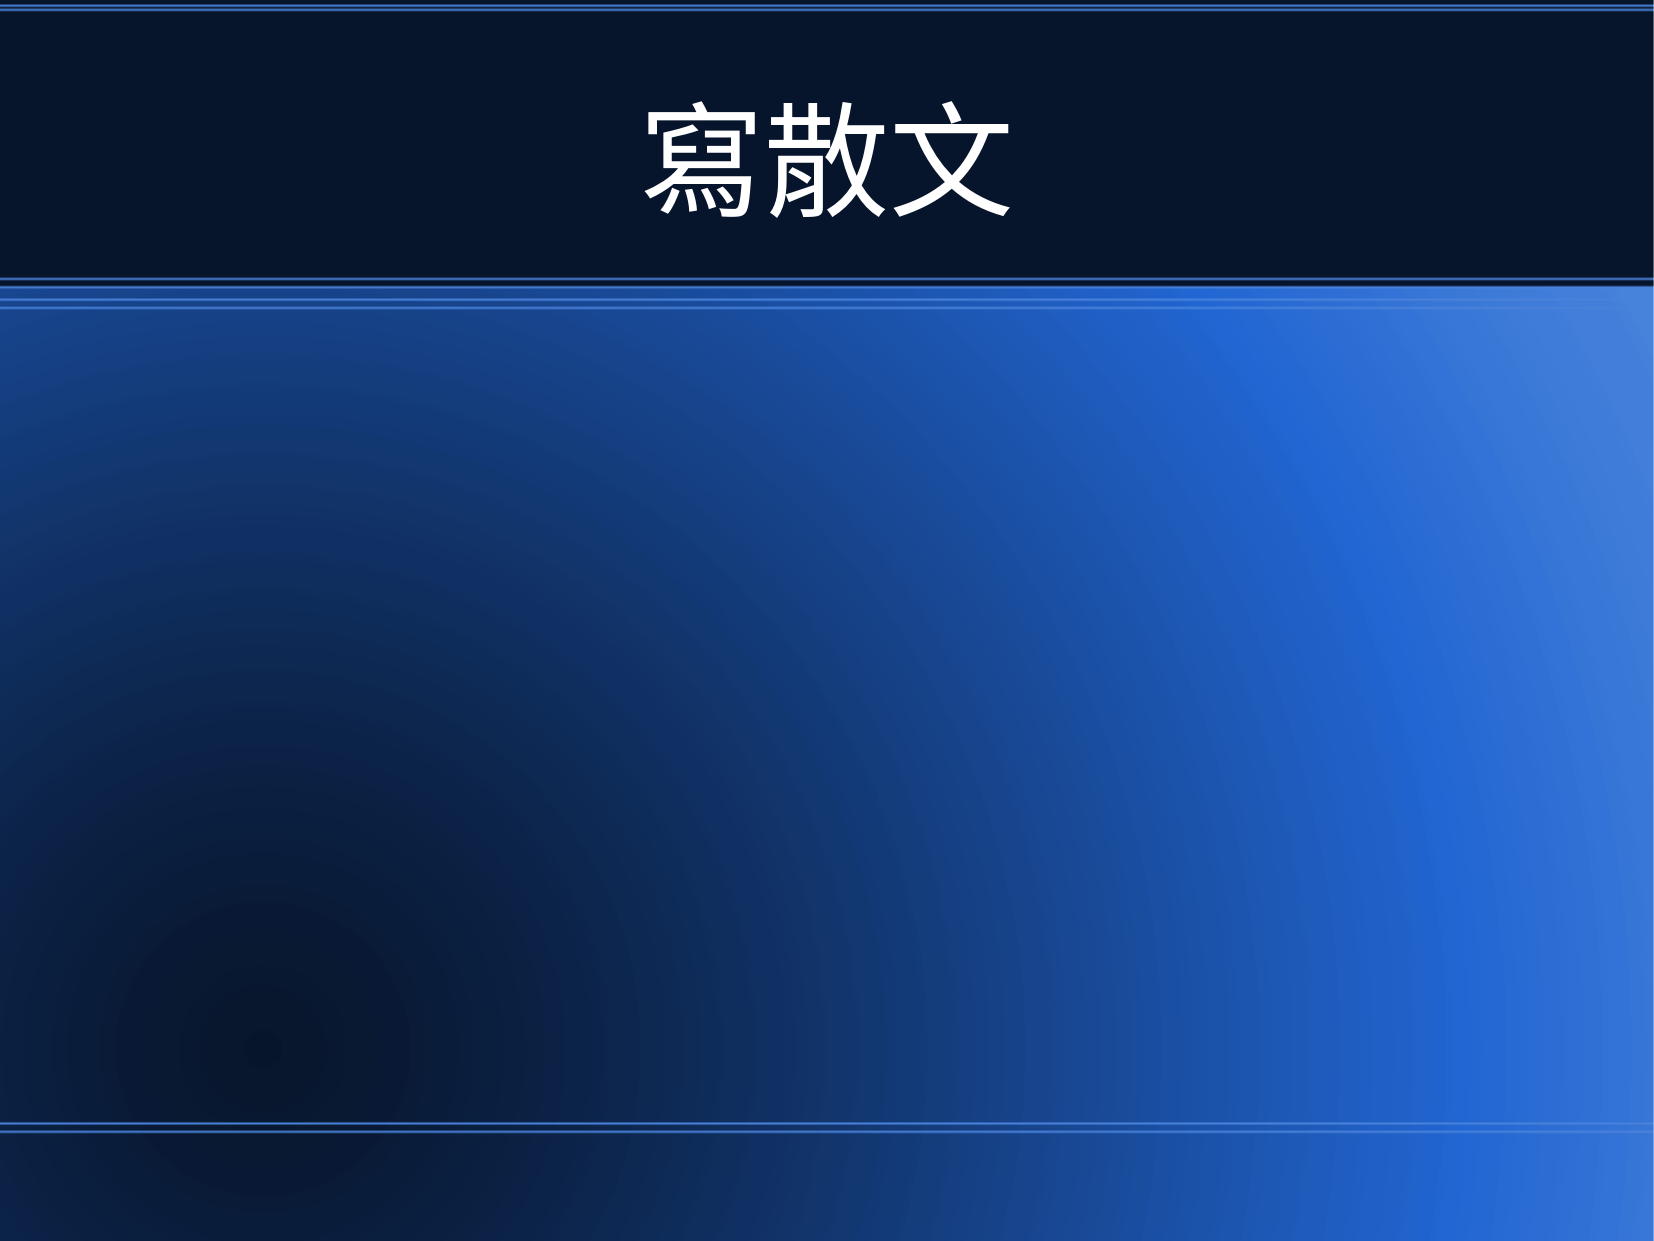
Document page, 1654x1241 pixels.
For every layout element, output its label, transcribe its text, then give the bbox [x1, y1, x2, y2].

picture [0, 0, 1654, 1241]
title 寫散文 [82, 49, 1571, 257]
